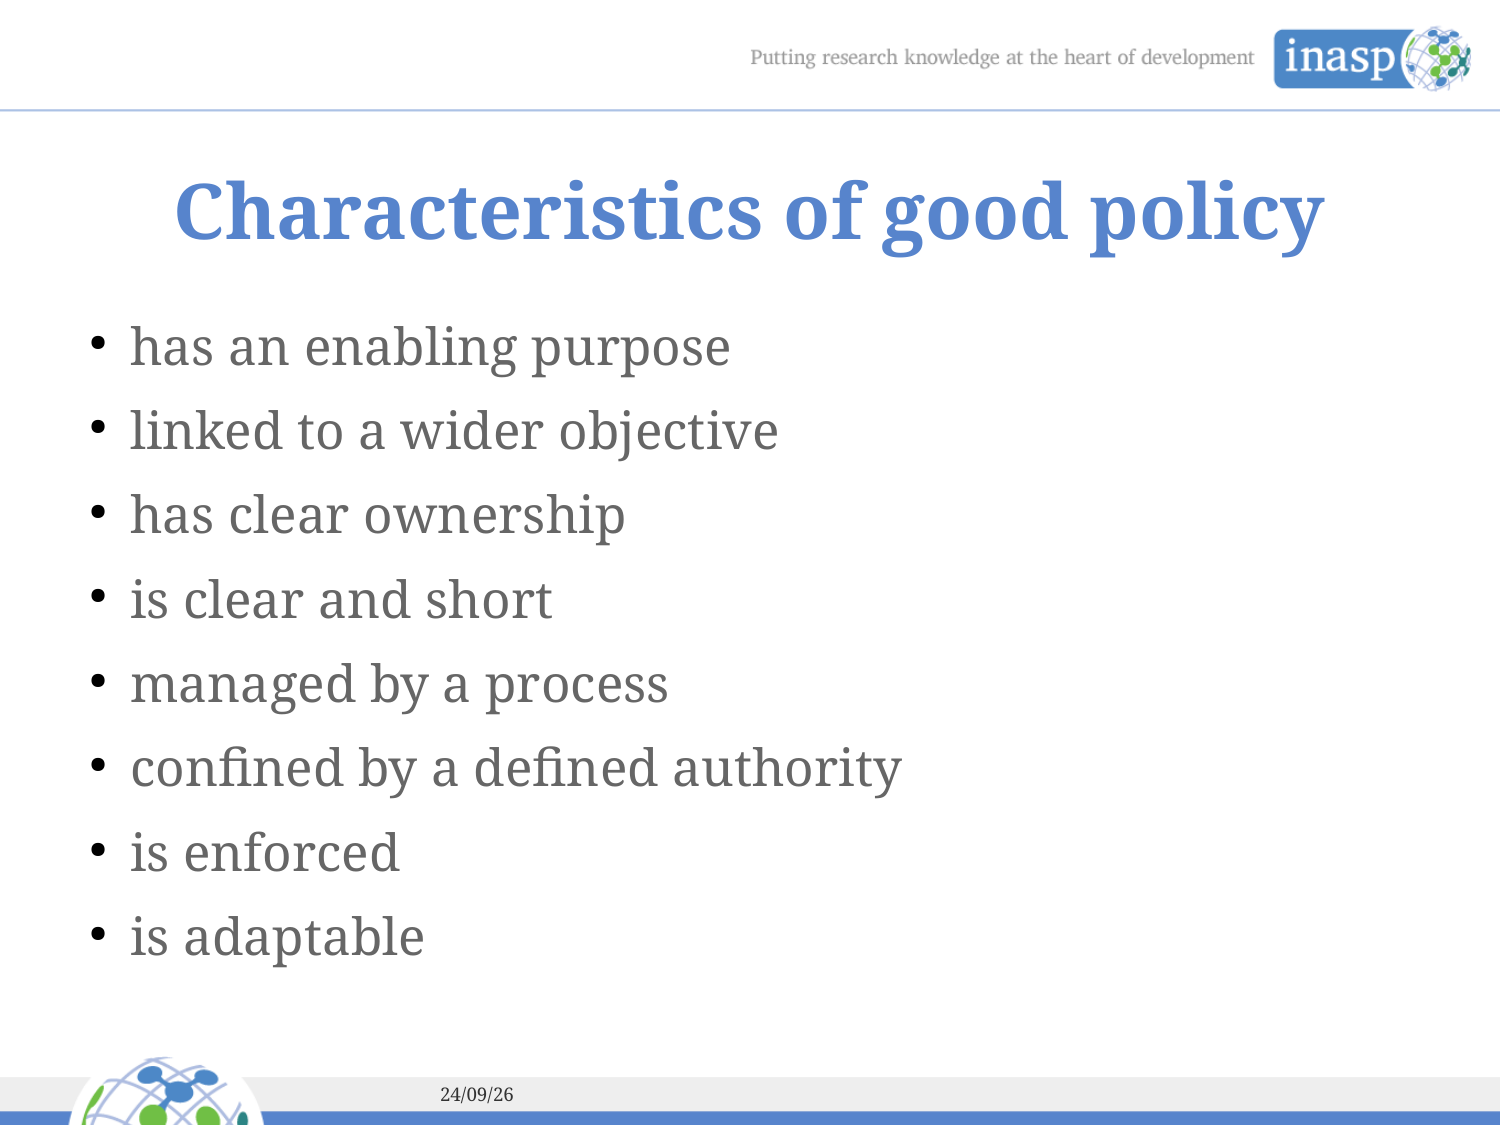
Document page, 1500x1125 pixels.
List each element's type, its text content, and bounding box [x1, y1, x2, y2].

list has an enabling purpose linked to a wider objective has clear ownership is clear and short managed by a process confined by a defined authority is enforced is adaptable [75, 313, 1426, 967]
title Characteristics of good policy [75, 129, 1426, 313]
picture [0, 0, 1500, 1125]
